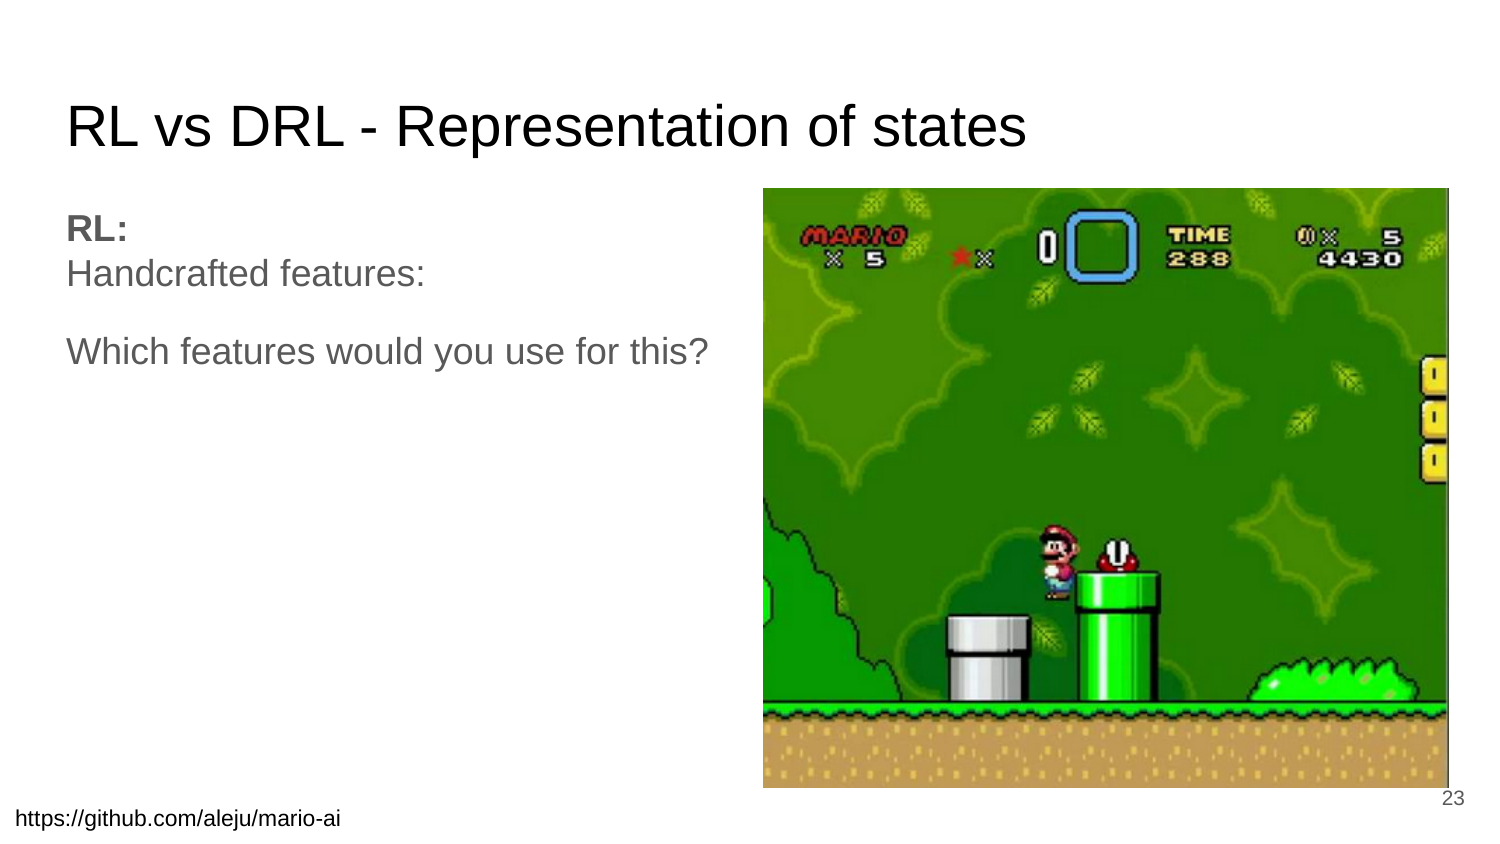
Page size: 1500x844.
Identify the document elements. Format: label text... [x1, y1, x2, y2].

text_box https://github.com/aleju/mario-ai [0, 788, 976, 844]
list RL: Handcrafted features: Which features would you use for this? [51, 189, 763, 750]
picture [763, 188, 1449, 788]
slide_number <number> [1389, 764, 1480, 830]
title RL vs DRL - Representation of states [51, 72, 1449, 167]
